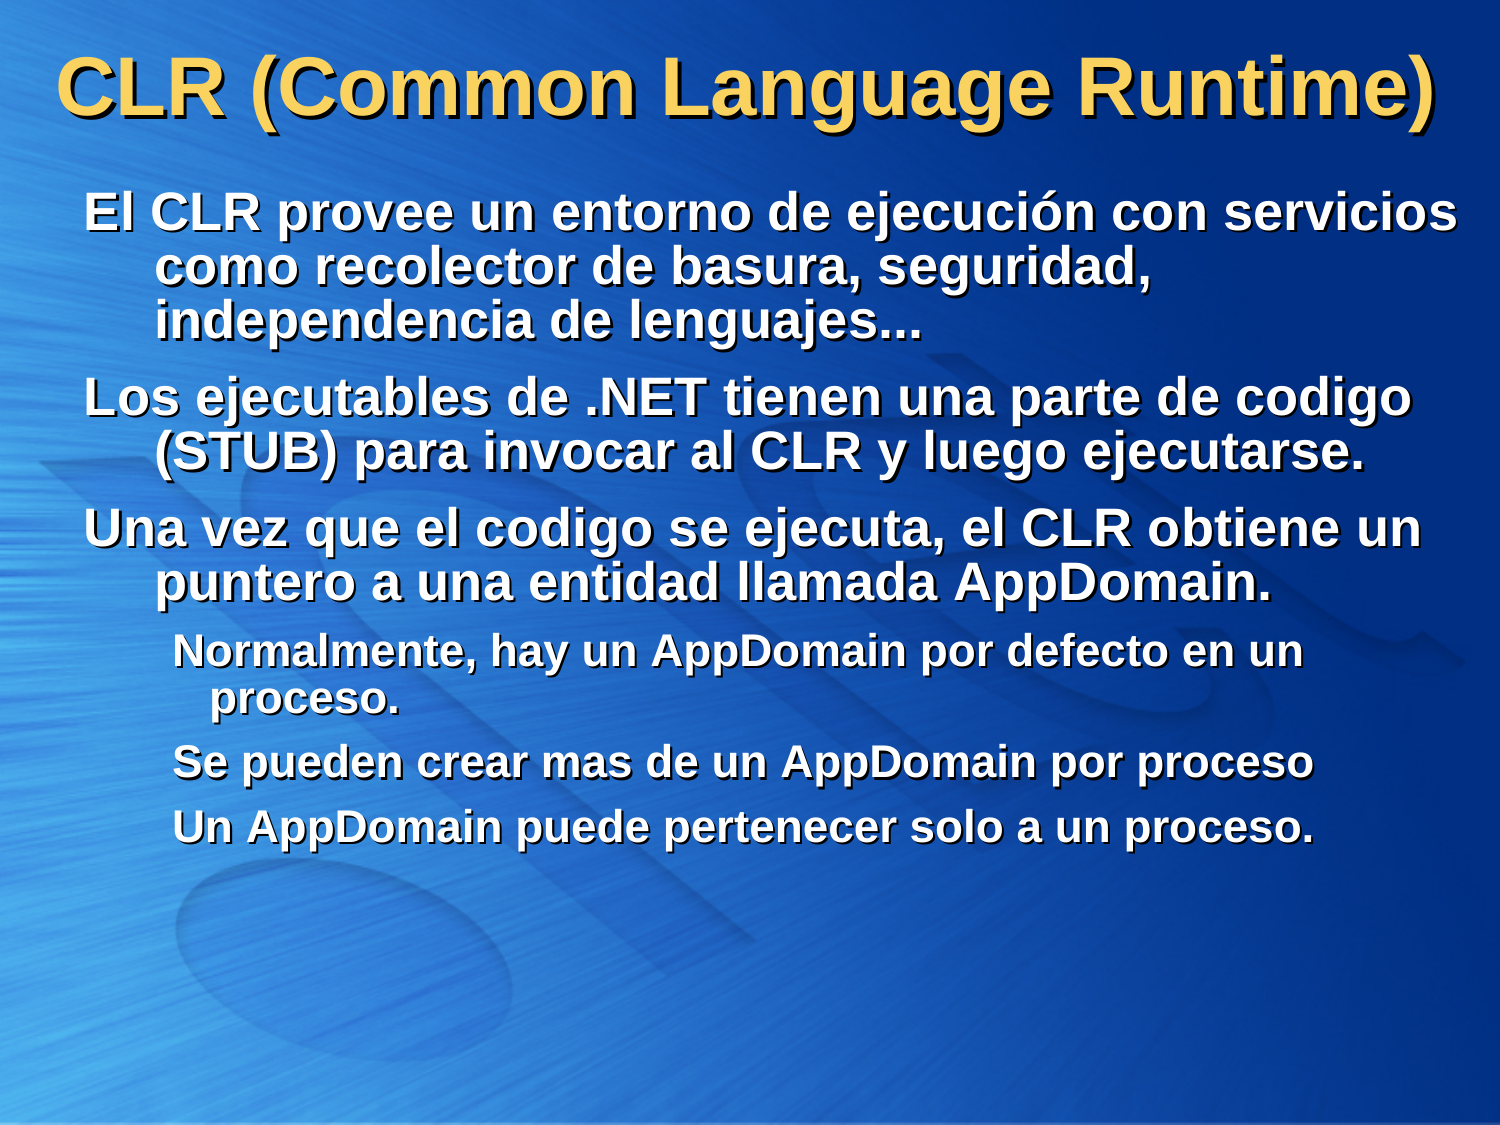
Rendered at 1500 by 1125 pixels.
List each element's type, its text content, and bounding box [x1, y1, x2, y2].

title CLR (Common Language Runtime) [40, 40, 1477, 165]
picture [0, 0, 1500, 1125]
list El CLR provee un entorno de ejecución con servicios como recolector de basura, seguridad, independencia de lenguajes... Los ejecutables de .NET tienen una parte de codigo (STUB) para invocar al CLR y luego ejecutarse. Una vez que el codigo se ejecuta, el CLR obtiene un puntero a una entidad llamada AppDomain. Normalmente, hay un AppDomain por defecto en un proceso. Se pueden crear mas de un AppDomain por proceso Un AppDomain puede pertenecer solo a un proceso. [69, 178, 1477, 1034]
